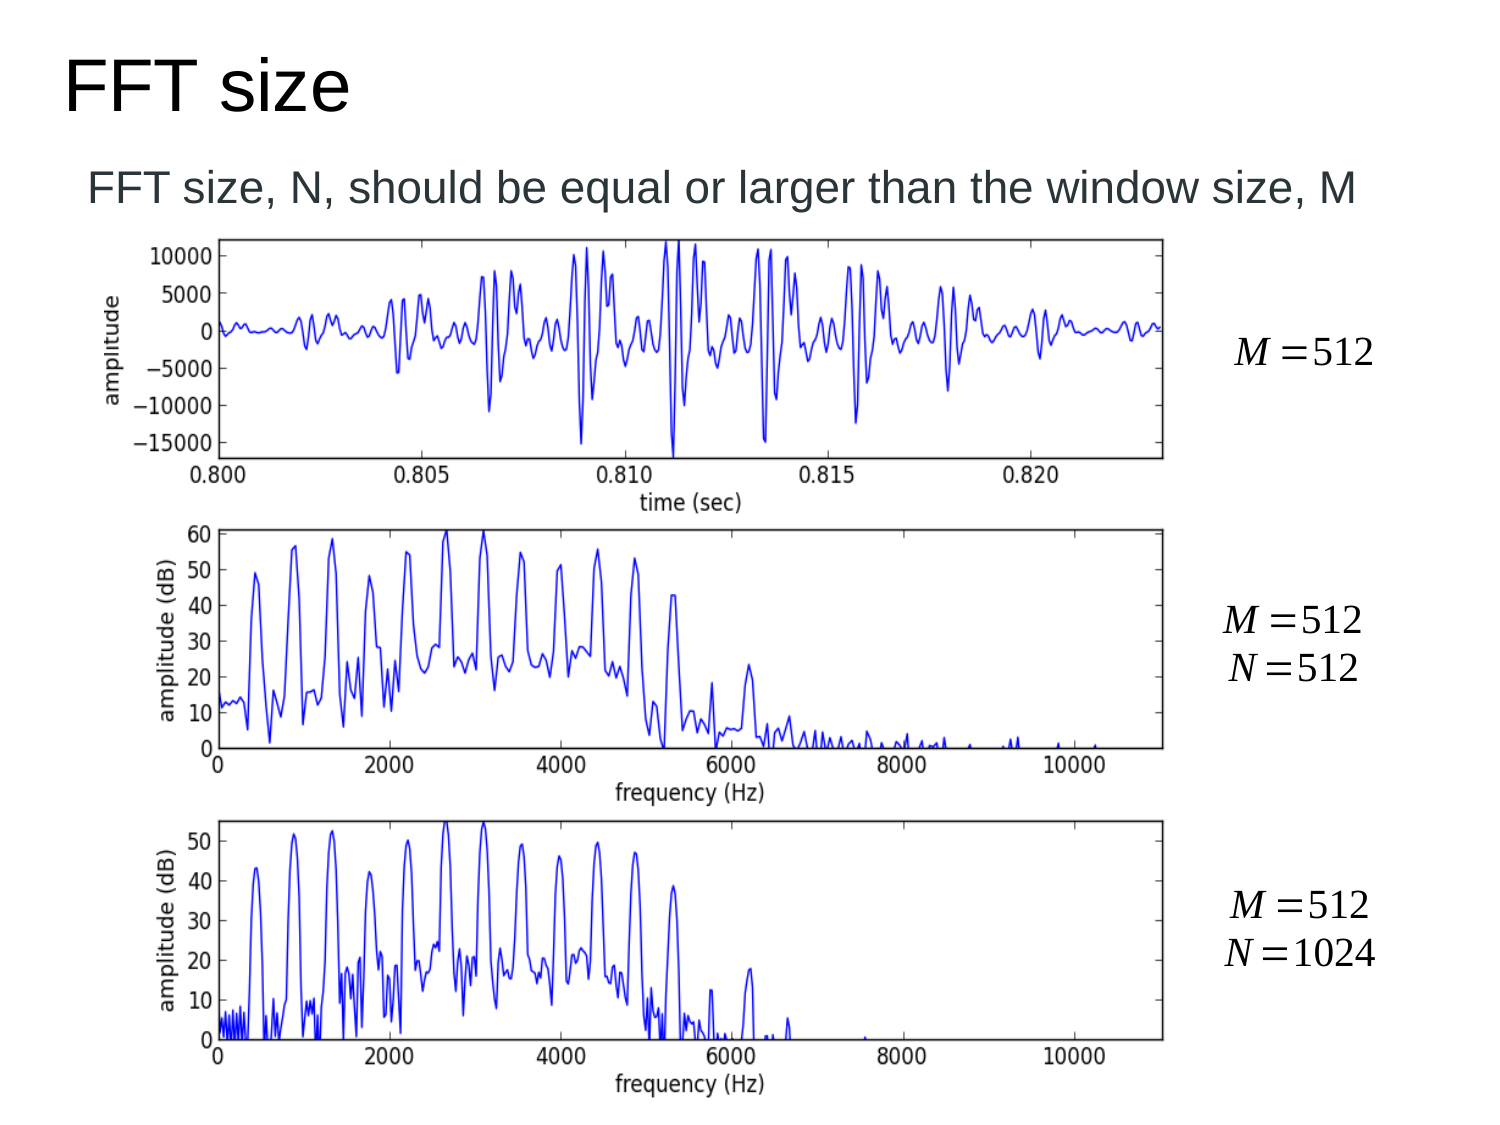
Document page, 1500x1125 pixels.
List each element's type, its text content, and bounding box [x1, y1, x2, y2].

text_box FFT size, N, should be equal or larger than the window size, M [72, 154, 1471, 221]
chart [1215, 596, 1369, 691]
title FFT size [63, 0, 1414, 180]
picture [104, 221, 1200, 1125]
chart [1226, 328, 1381, 376]
chart [1215, 881, 1383, 976]
